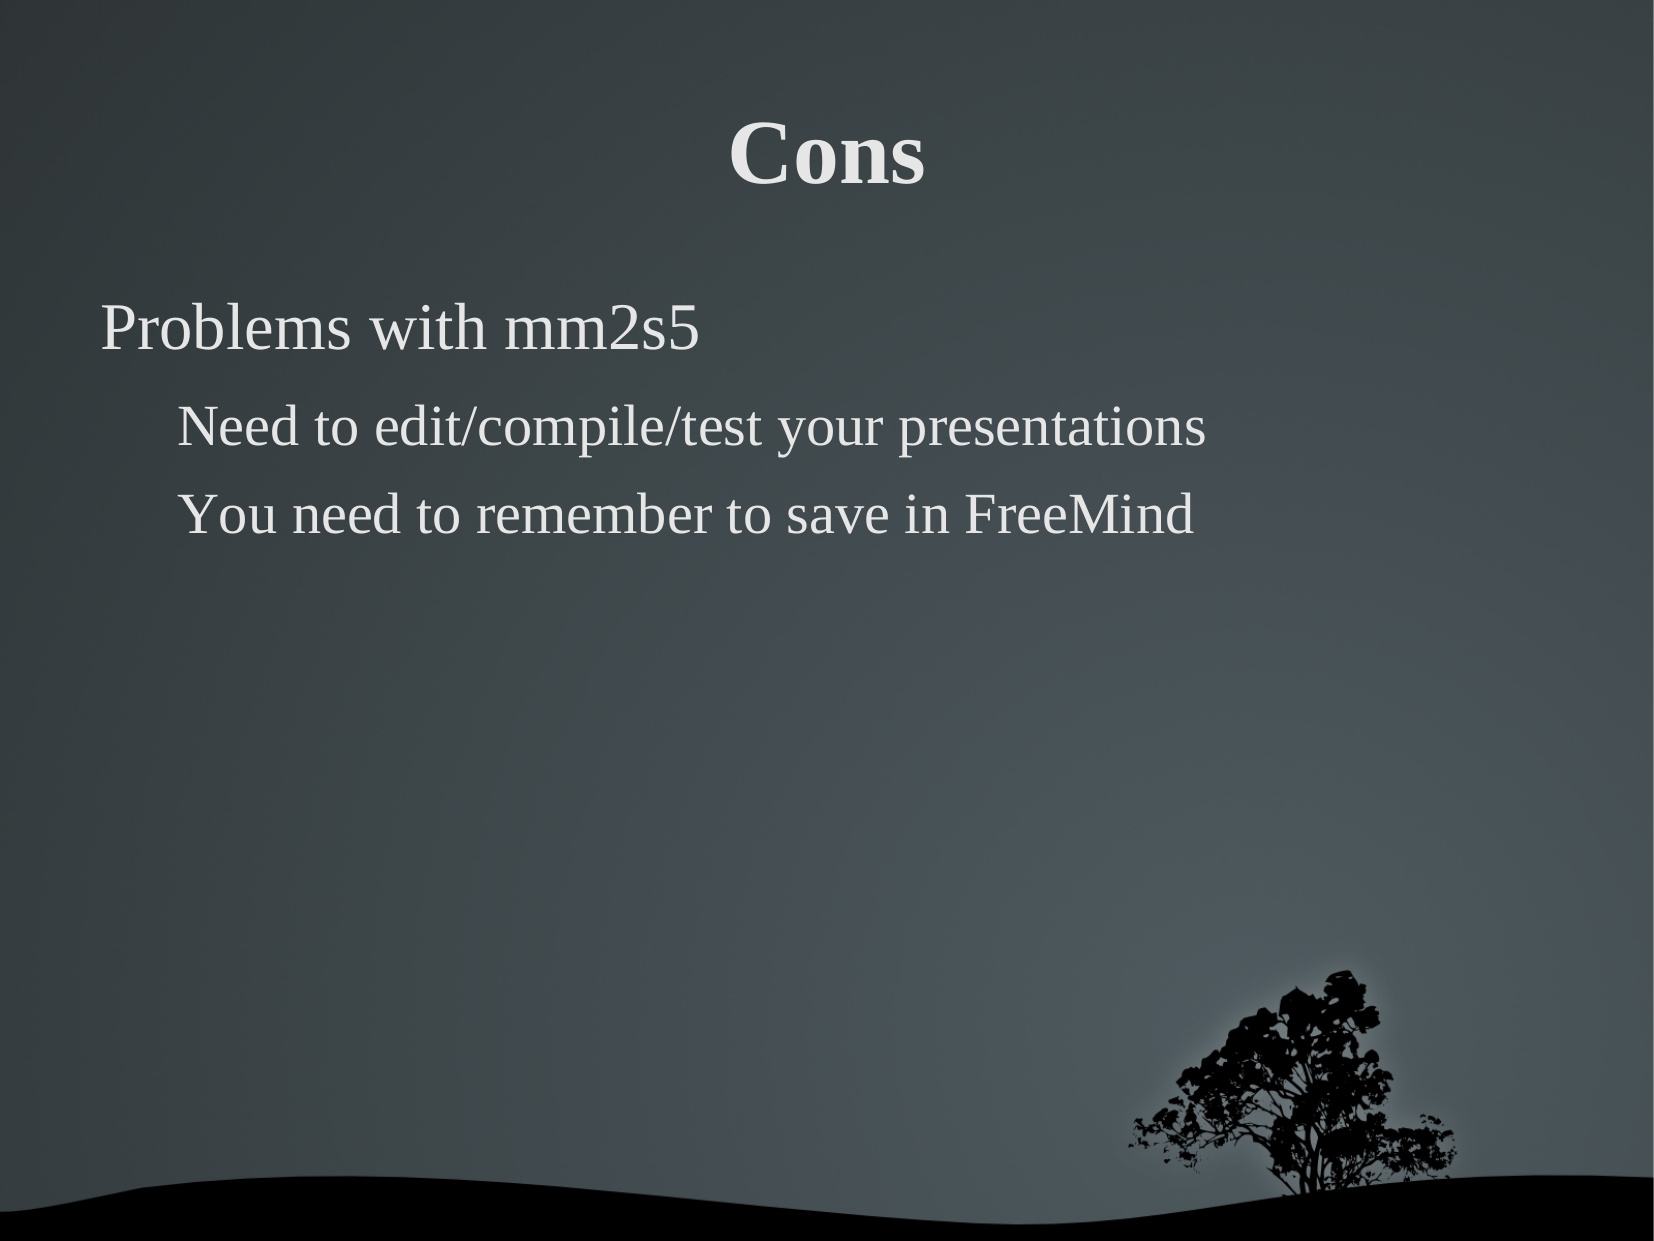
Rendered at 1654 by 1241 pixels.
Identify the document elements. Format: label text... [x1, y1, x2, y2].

list Problems with mm2s5 Need to edit/compile/test your presentations You need to remember to save in FreeMind [82, 290, 1571, 1109]
picture [0, 0, 1654, 1241]
title Cons [82, 49, 1571, 257]
